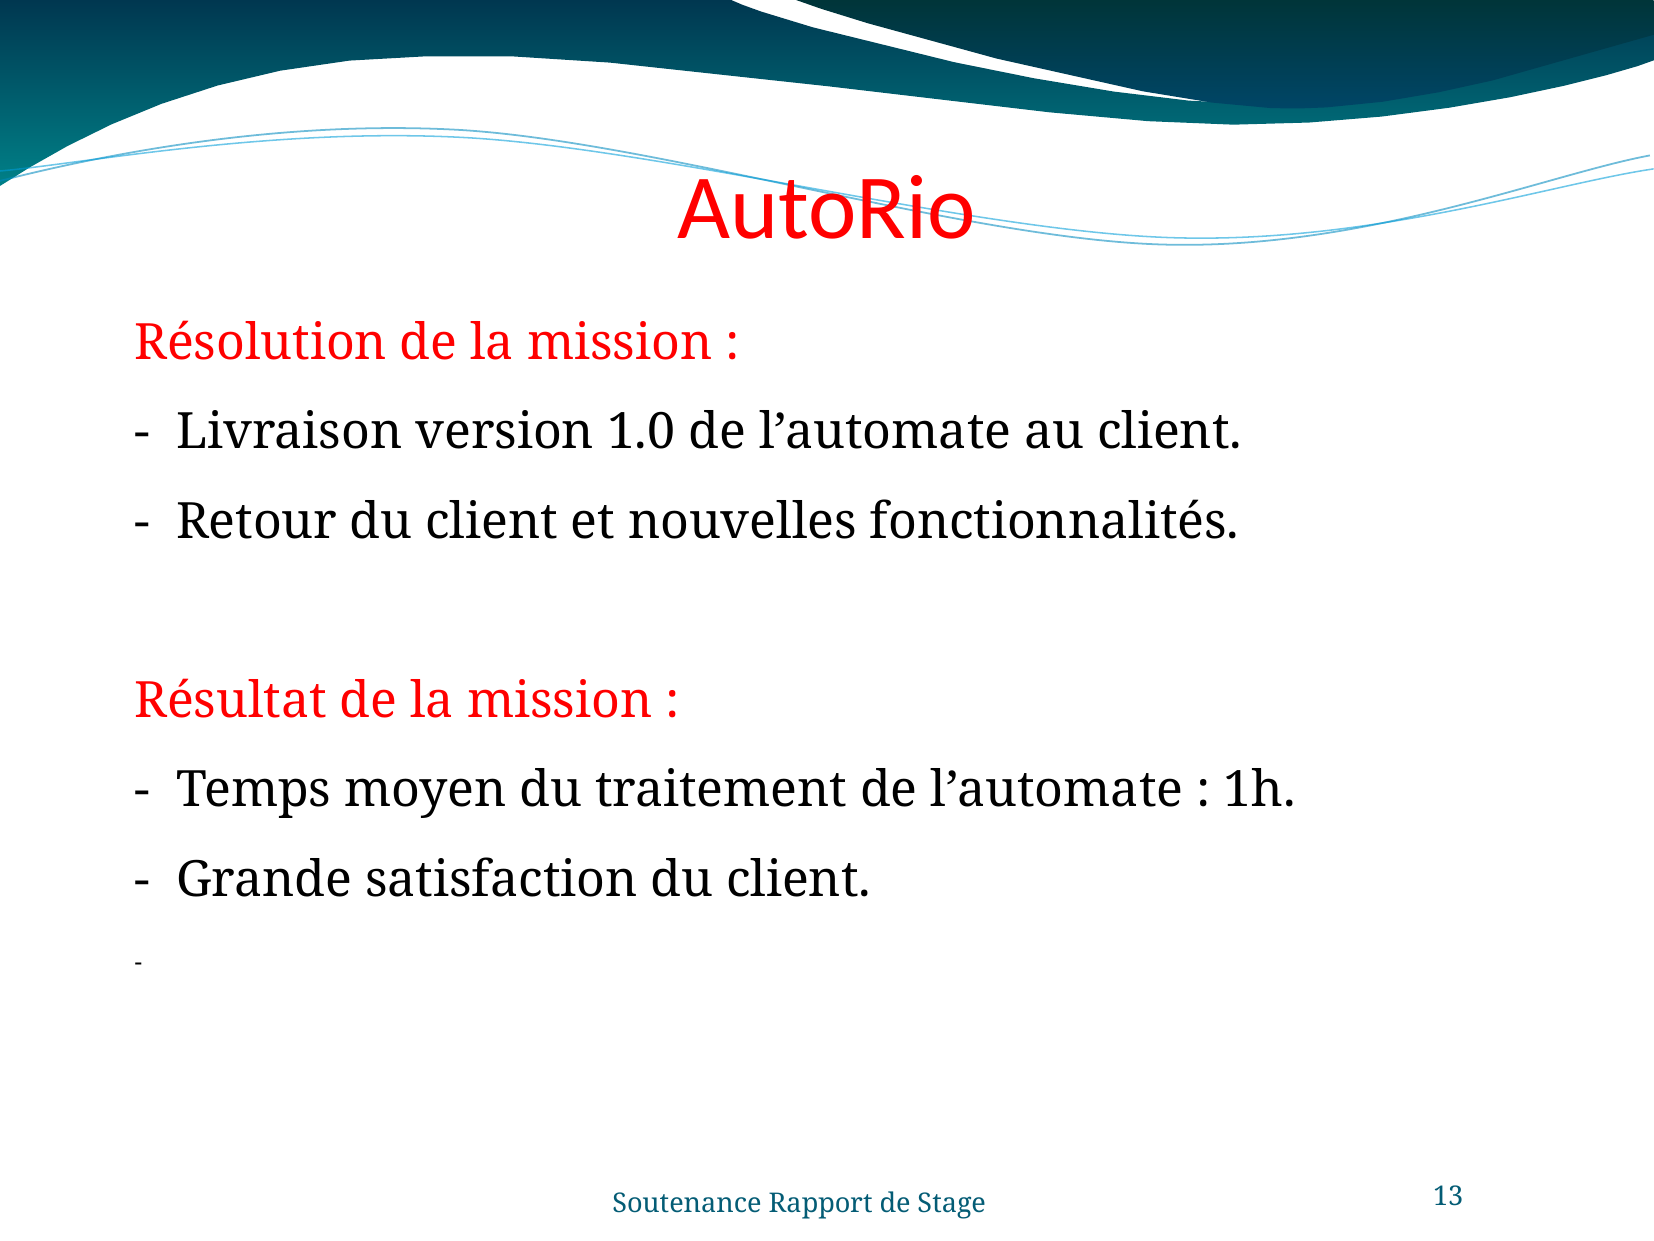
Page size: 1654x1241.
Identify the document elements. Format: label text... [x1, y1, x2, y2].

text_box <numéro> [1433, 1149, 1571, 1216]
text_box Soutenance Rapport de Stage [496, 1151, 1103, 1218]
list Résolution de la mission : - Livraison version 1.0 de l’automate au client. - Retour du client et nouvelles fonctionnalités. Résultat de la mission : - Temps moyen du traitement de l’automate : 1h. - Grande satisfaction du client. [82, 301, 1415, 1069]
title AutoRio [82, 49, 1571, 257]
